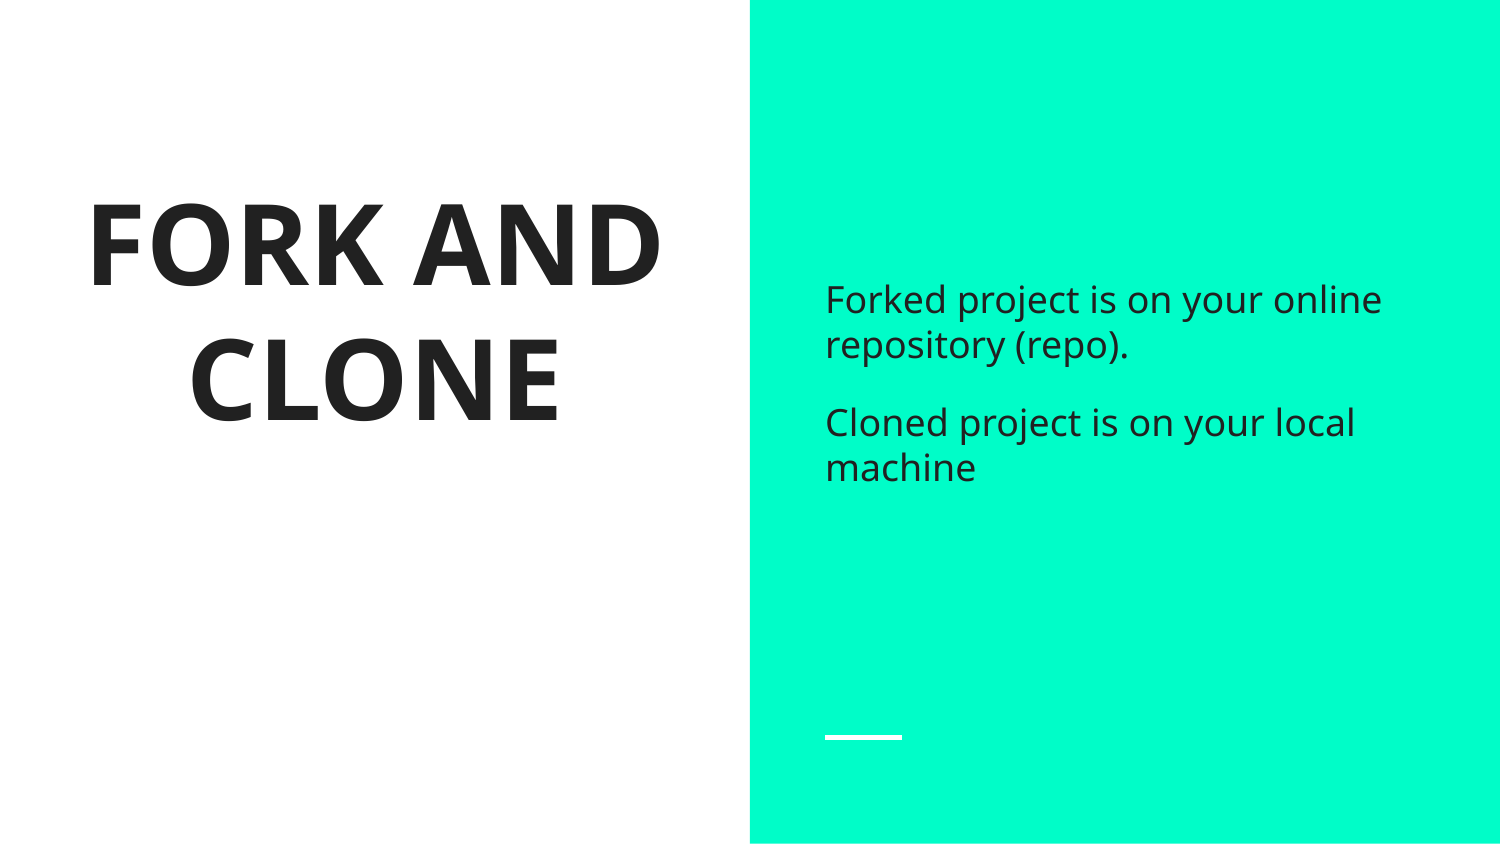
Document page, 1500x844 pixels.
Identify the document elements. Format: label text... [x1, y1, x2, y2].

list Forked project is on your online repository (repo). Cloned project is on your local machine [810, 118, 1440, 725]
title FORK AND CLONE [43, 177, 708, 458]
